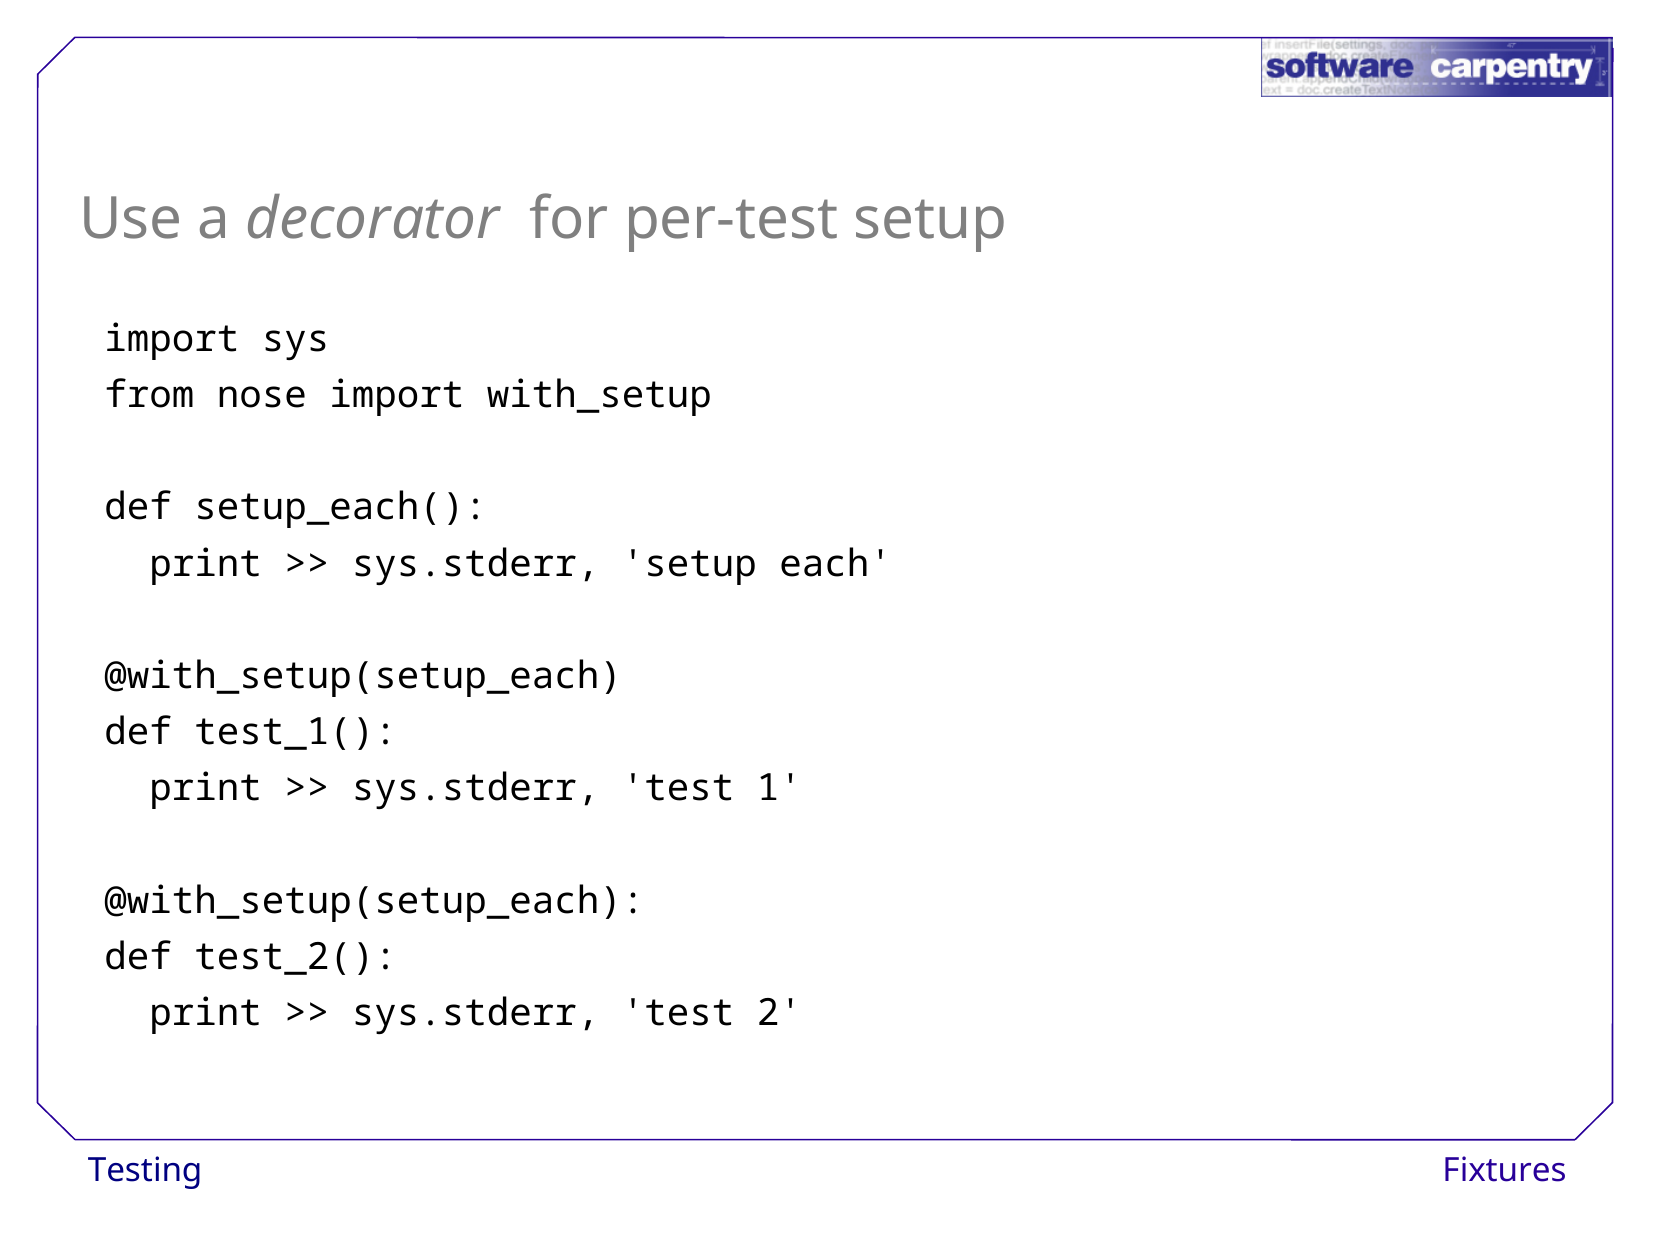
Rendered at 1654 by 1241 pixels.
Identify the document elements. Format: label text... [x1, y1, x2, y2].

text_box import sys from nose import with_setup def setup_each(): print >> sys.stderr, 'setup each' @with_setup(setup_each) def test_1(): print >> sys.stderr, 'test 1' @with_setup(setup_each): def test_2(): print >> sys.stderr, 'test 2' [89, 295, 715, 1121]
picture [1261, 39, 1613, 97]
text_box Use a decorator for per-test setup [64, 138, 1173, 259]
